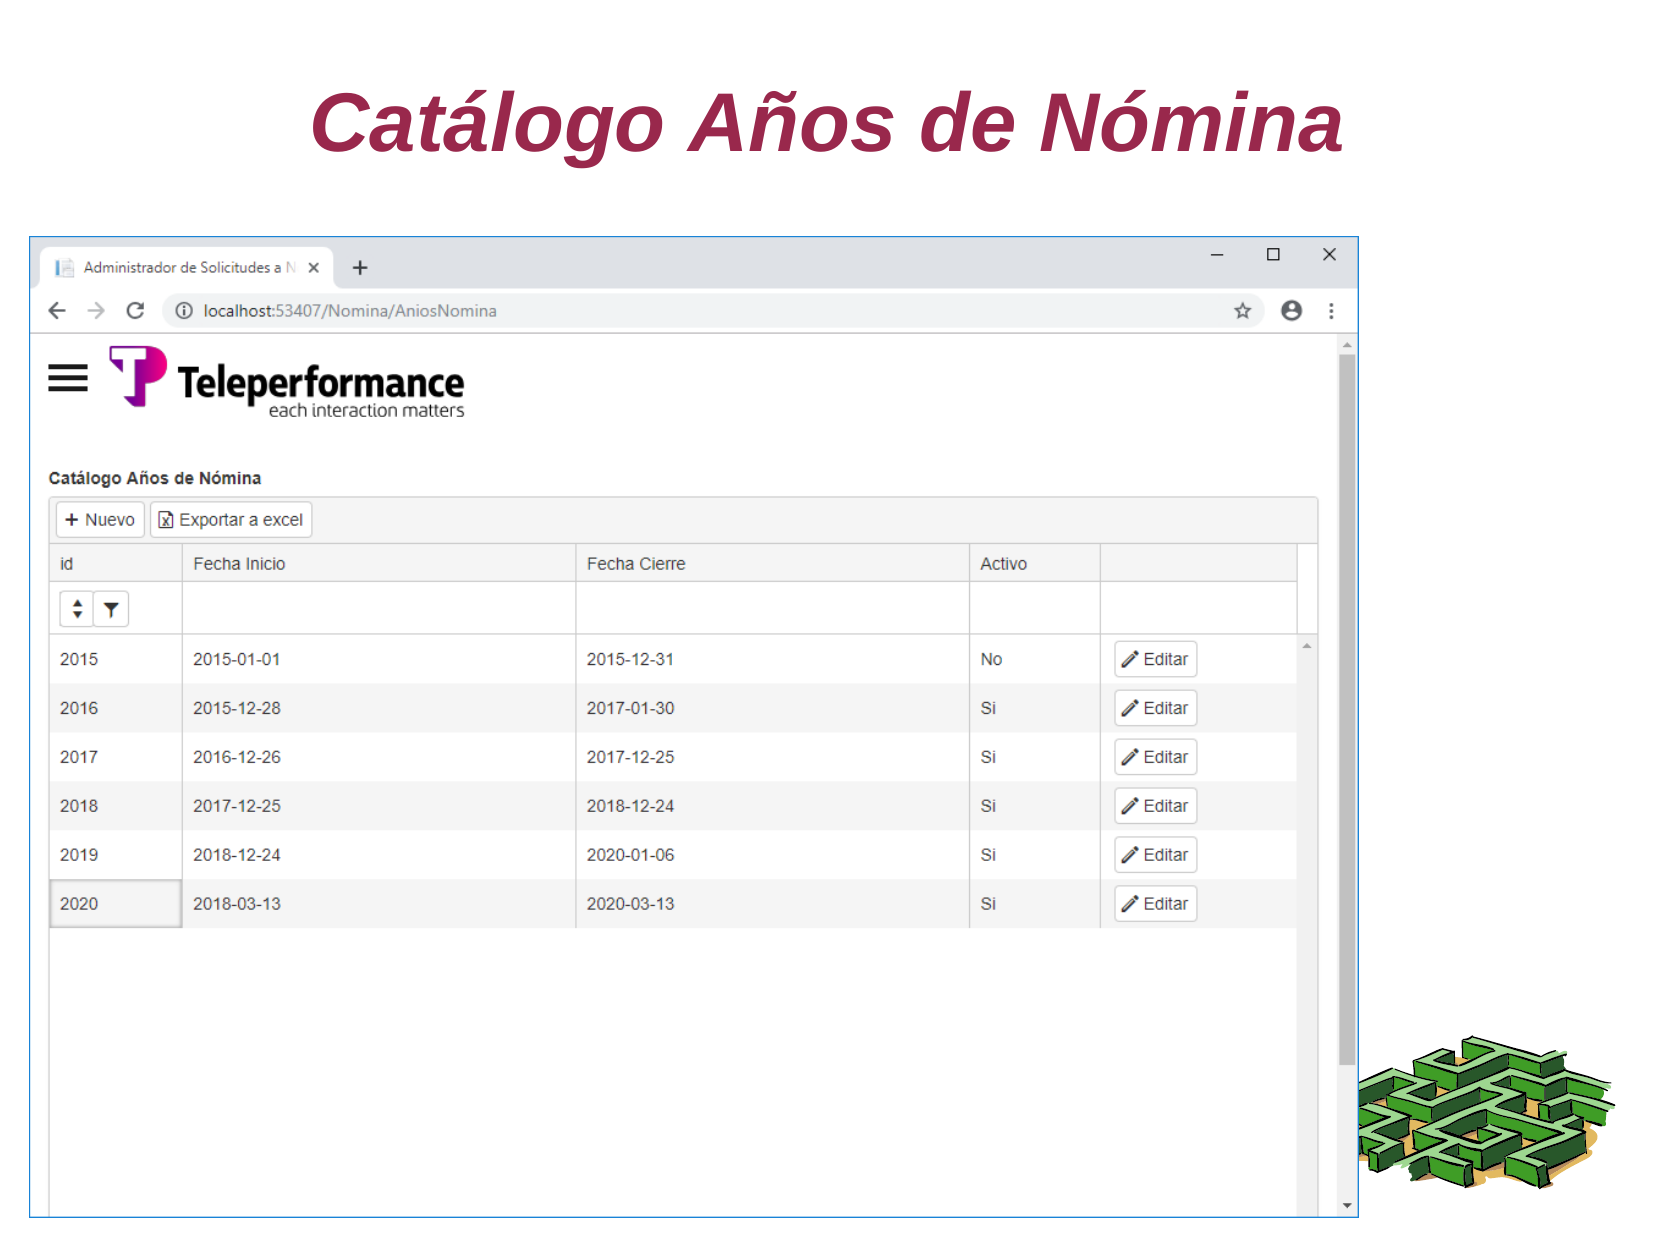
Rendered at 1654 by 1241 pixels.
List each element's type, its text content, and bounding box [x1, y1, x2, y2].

title Catálogo Años de Nómina [121, 19, 1534, 227]
picture [29, 236, 1359, 1218]
